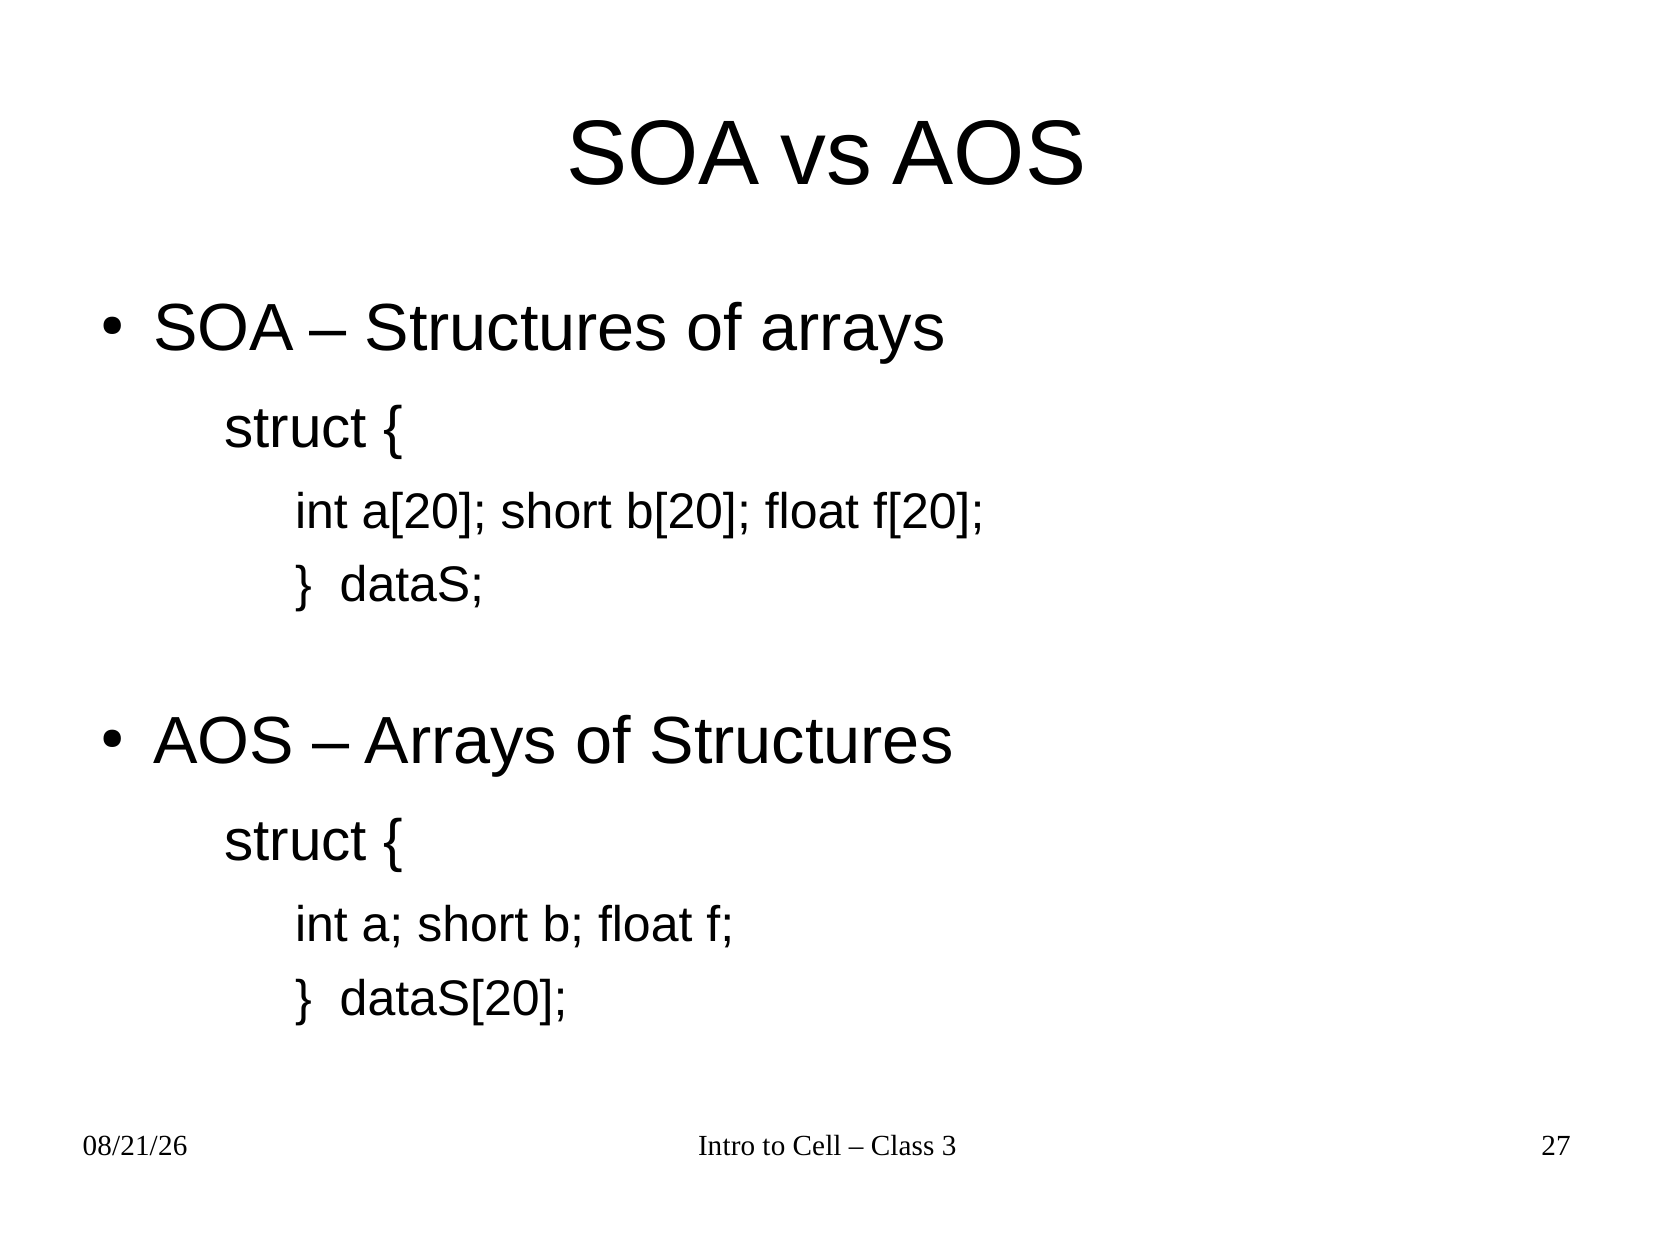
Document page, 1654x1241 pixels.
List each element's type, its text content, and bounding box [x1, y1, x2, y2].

title SOA vs AOS [82, 49, 1571, 257]
list SOA – Structures of arrays struct { int a[20]; short b[20]; float f[20]; } dataS; AOS – Arrays of Structures struct { int a; short b; float f; } dataS[20]; [82, 290, 1571, 1094]
